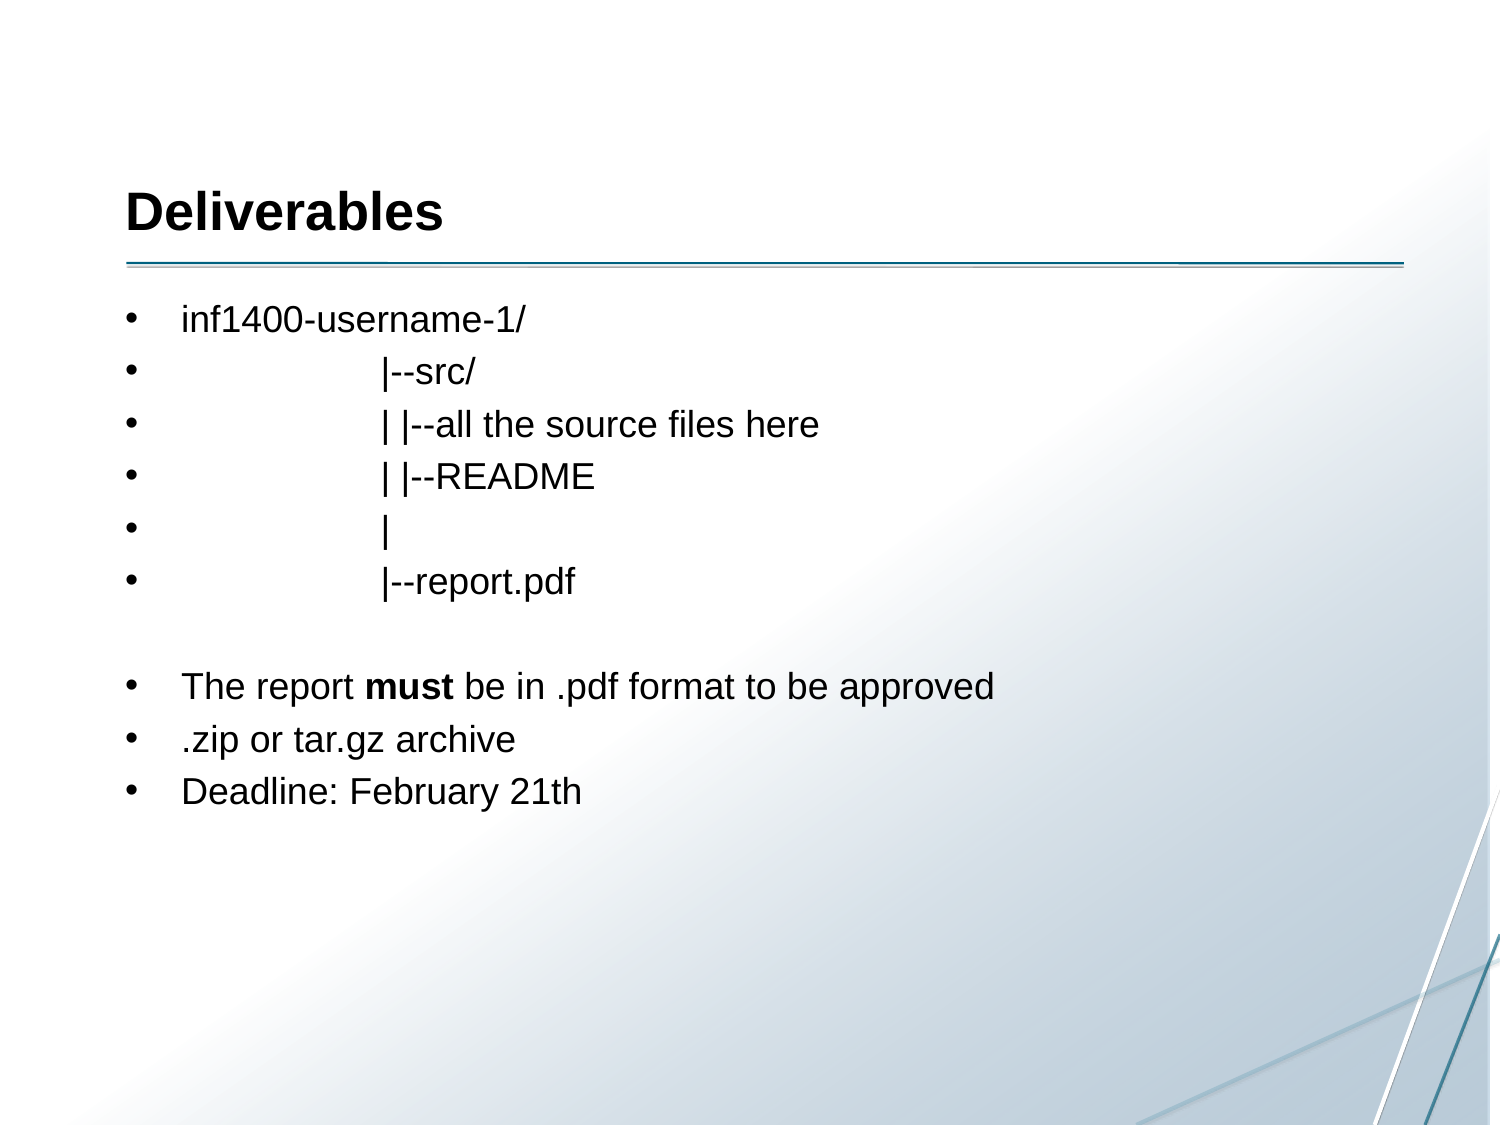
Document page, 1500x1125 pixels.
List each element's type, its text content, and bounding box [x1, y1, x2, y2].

list inf1400-username-1/ |--src/ | |--all the source files here | |--README | |--report.pdf The report must be in .pdf format to be approved .zip or tar.gz archive Deadline: February 21th [109, 287, 1404, 1005]
title Deliverables [109, 49, 1403, 249]
